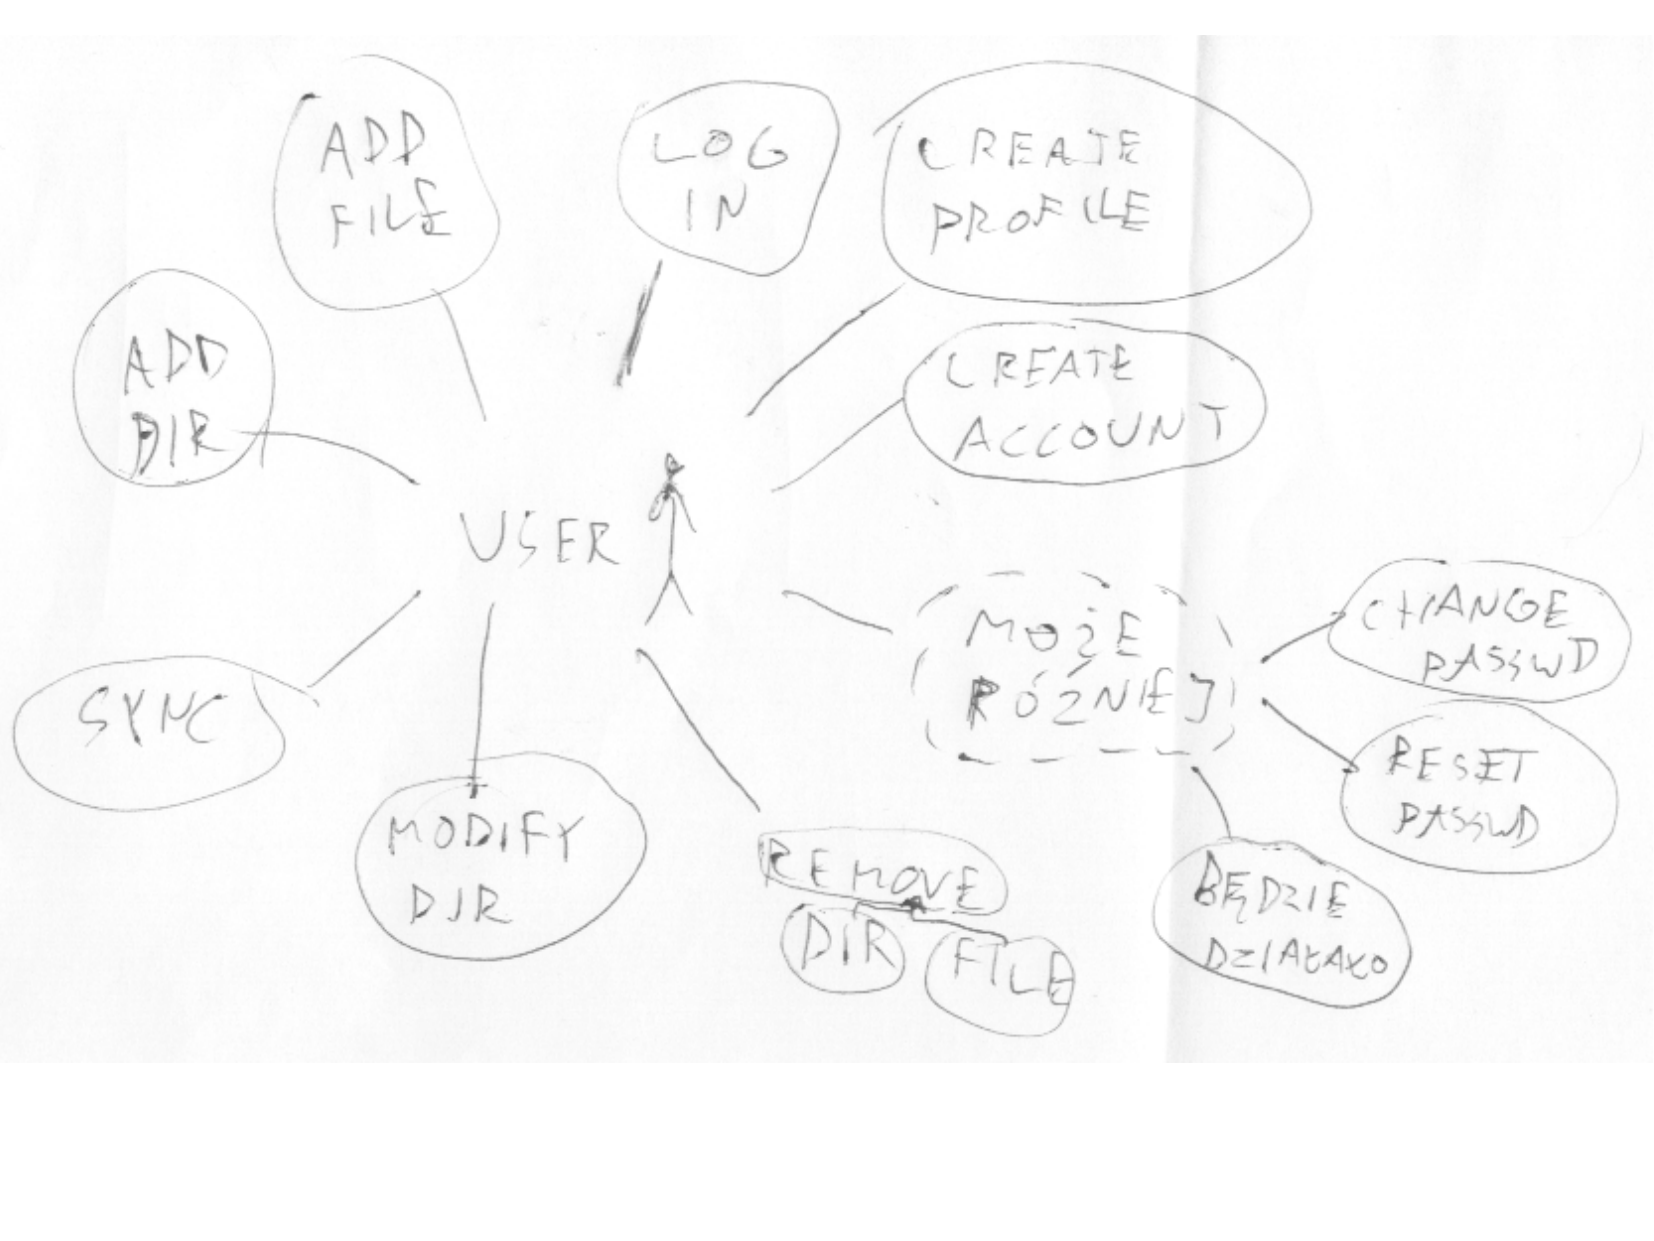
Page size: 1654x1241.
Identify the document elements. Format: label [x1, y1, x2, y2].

picture [0, 35, 1654, 1063]
